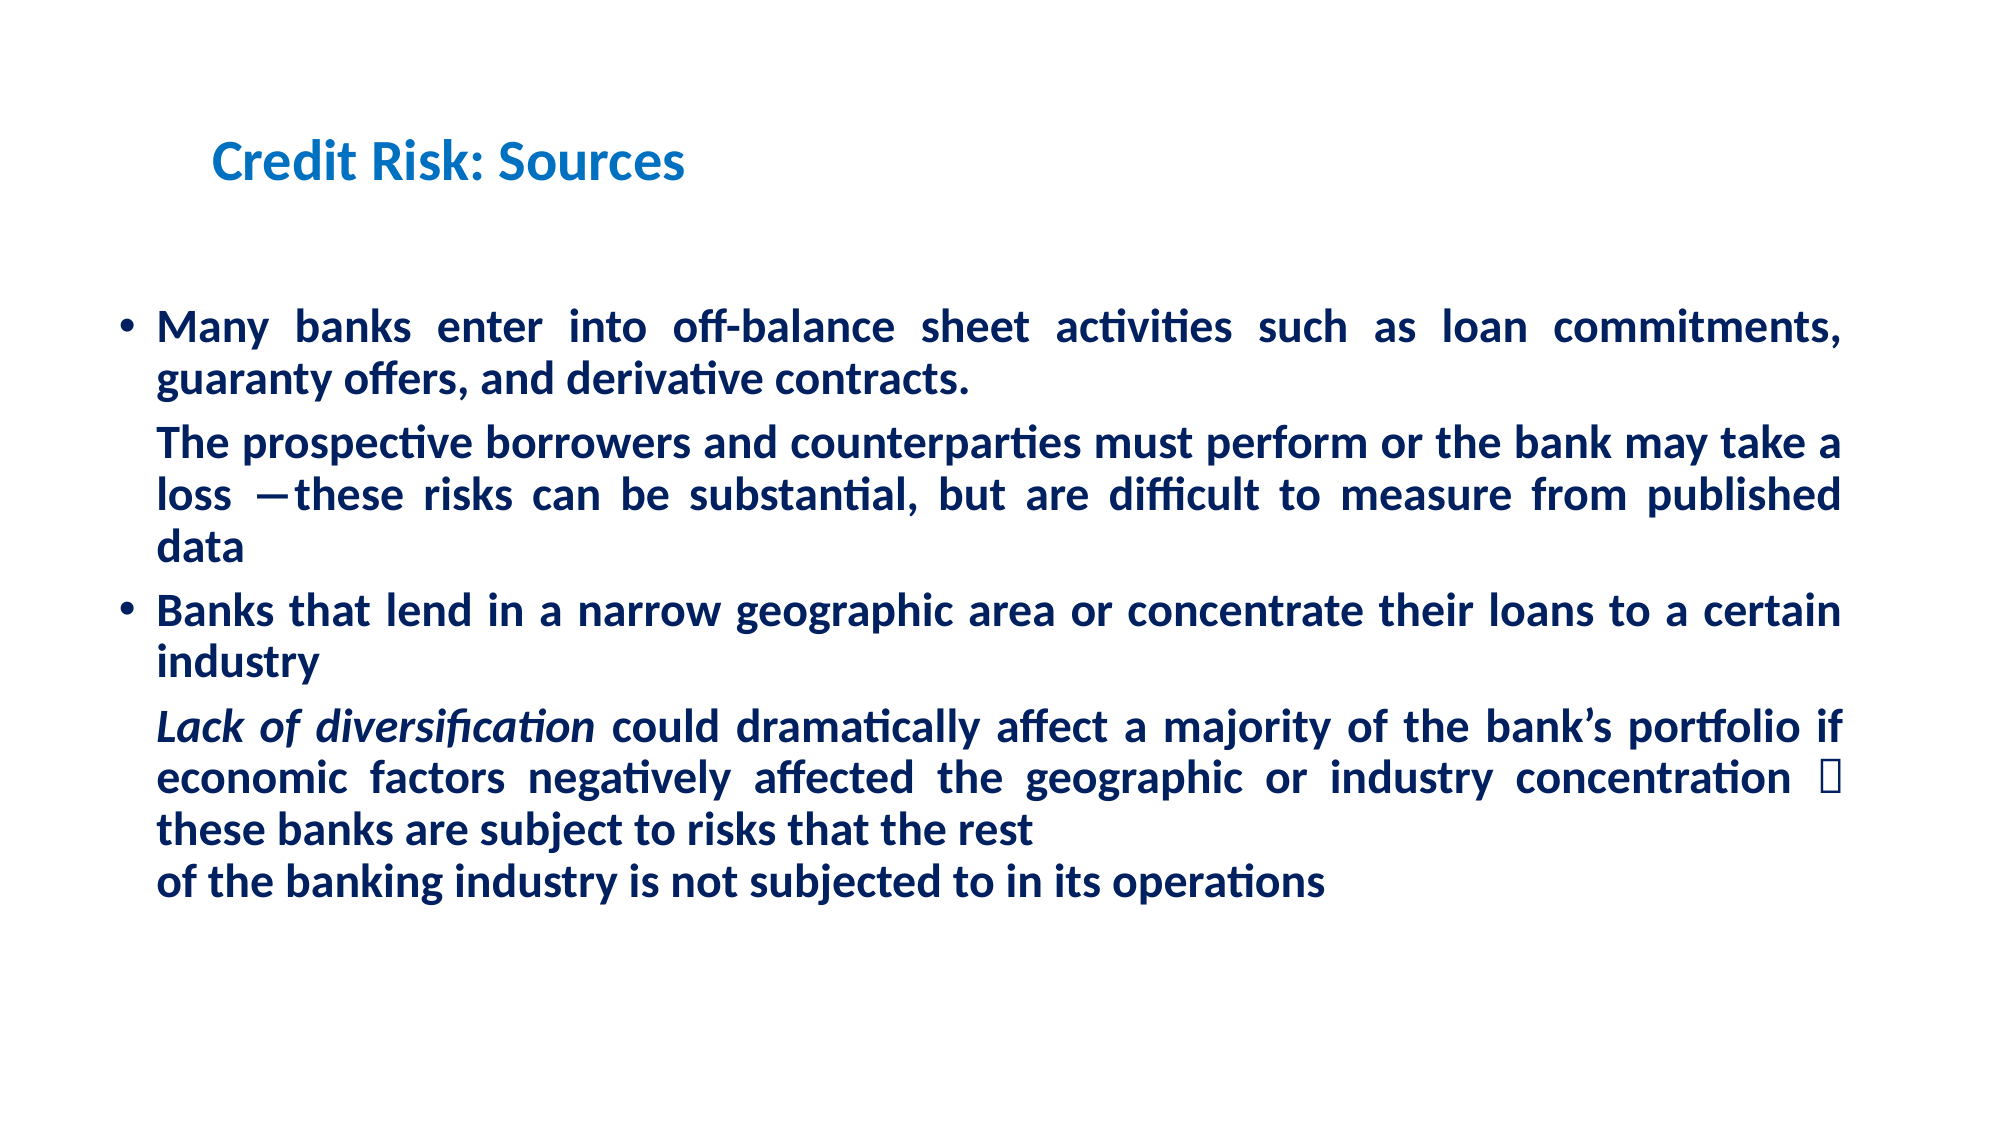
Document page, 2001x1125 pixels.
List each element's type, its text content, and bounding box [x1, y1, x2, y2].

list Many banks enter into off-balance sheet activities such as loan commitments, guaranty offers, and derivative contracts. The prospective borrowers and counterparties must perform or the bank may take a loss ―these risks can be substantial, but are difficult to measure from published data Banks that lend in a narrow geographic area or concentrate their loans to a certain industry Lack of diversification could dramatically affect a majority of the bank’s portfolio if economic factors negatively affected the geographic or industry concentration  these banks are subject to risks that the rest of the banking industry is not subjected to in its operations [103, 294, 1861, 787]
text_box Credit Risk: Sources [197, 114, 1724, 200]
